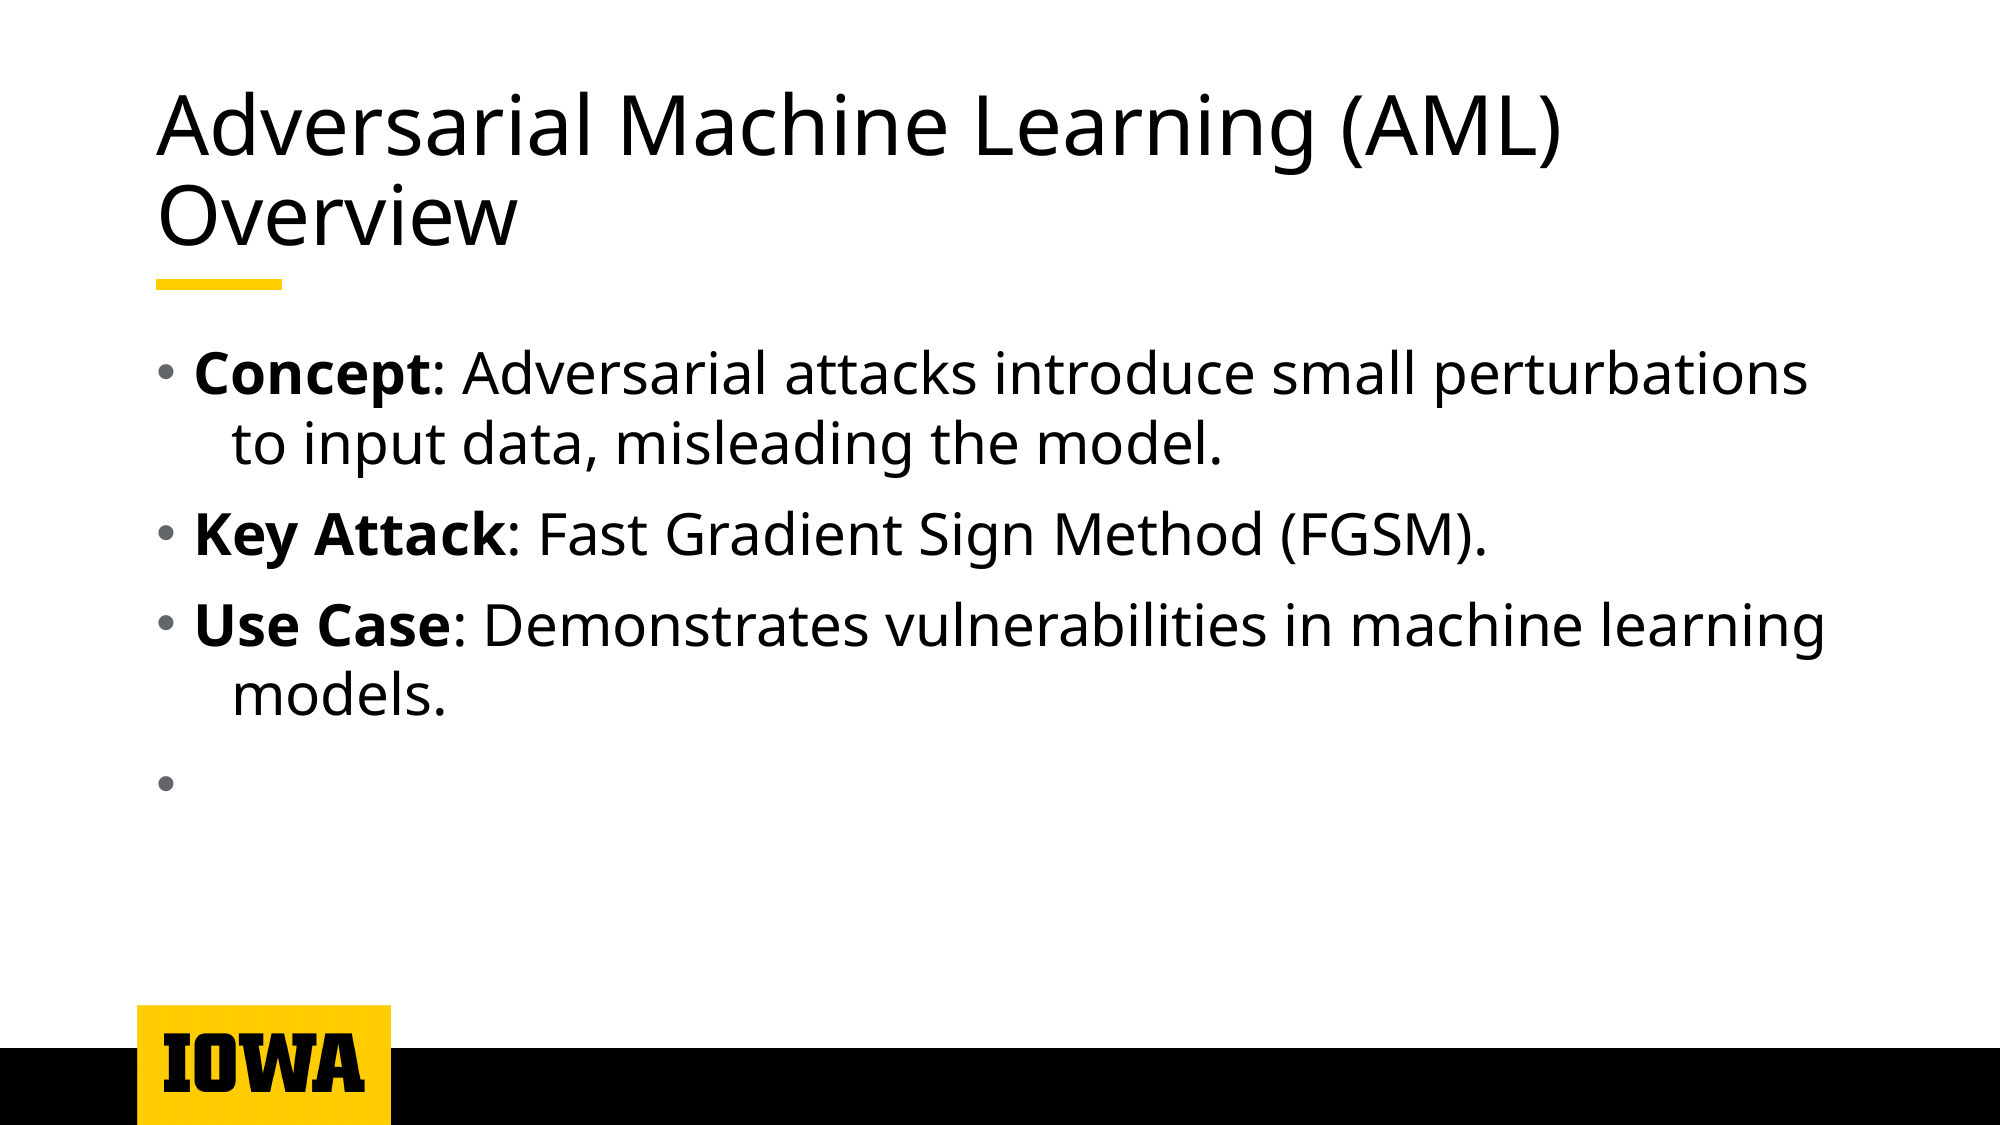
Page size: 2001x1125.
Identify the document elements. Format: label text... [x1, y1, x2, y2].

list Concept: Adversarial attacks introduce small perturbations to input data, misleading the model. Key Attack: Fast Gradient Sign Method (FGSM). Use Case: Demonstrates vulnerabilities in machine learning models. [156, 336, 1844, 976]
title Adversarial Machine Learning (AML) Overview [156, 63, 1844, 283]
